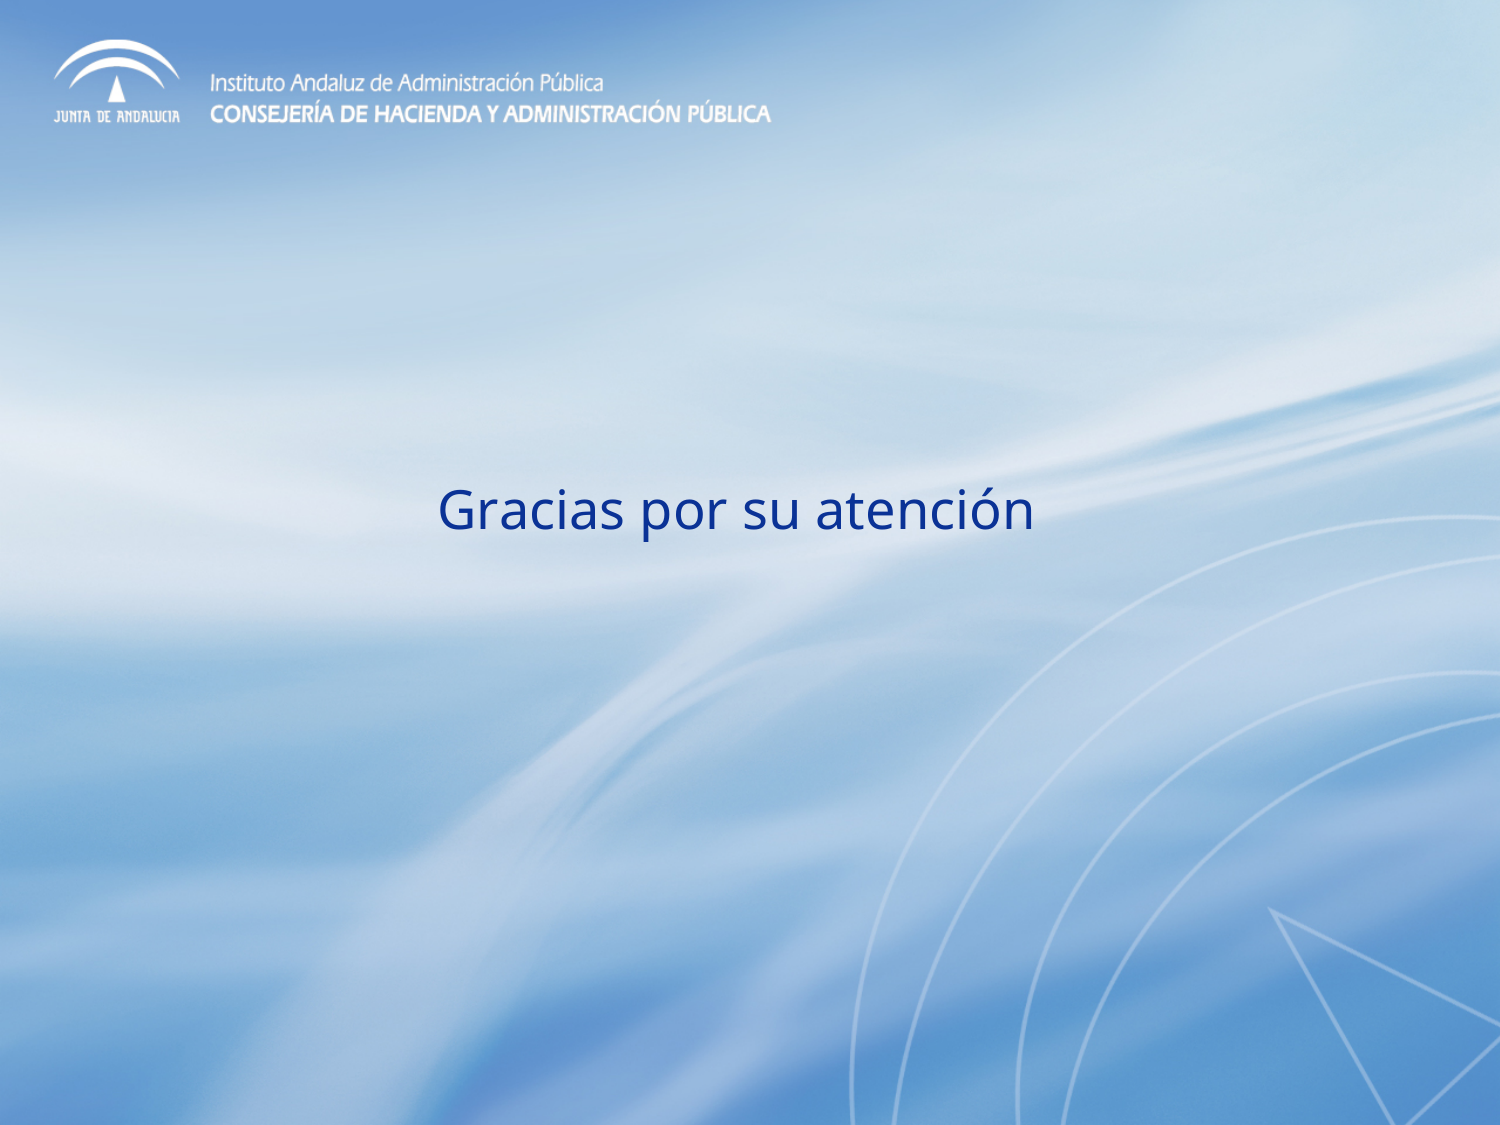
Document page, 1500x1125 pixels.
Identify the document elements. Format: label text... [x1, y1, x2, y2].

text_box Gracias por su atención [352, 389, 1121, 626]
picture [0, 0, 1500, 1125]
